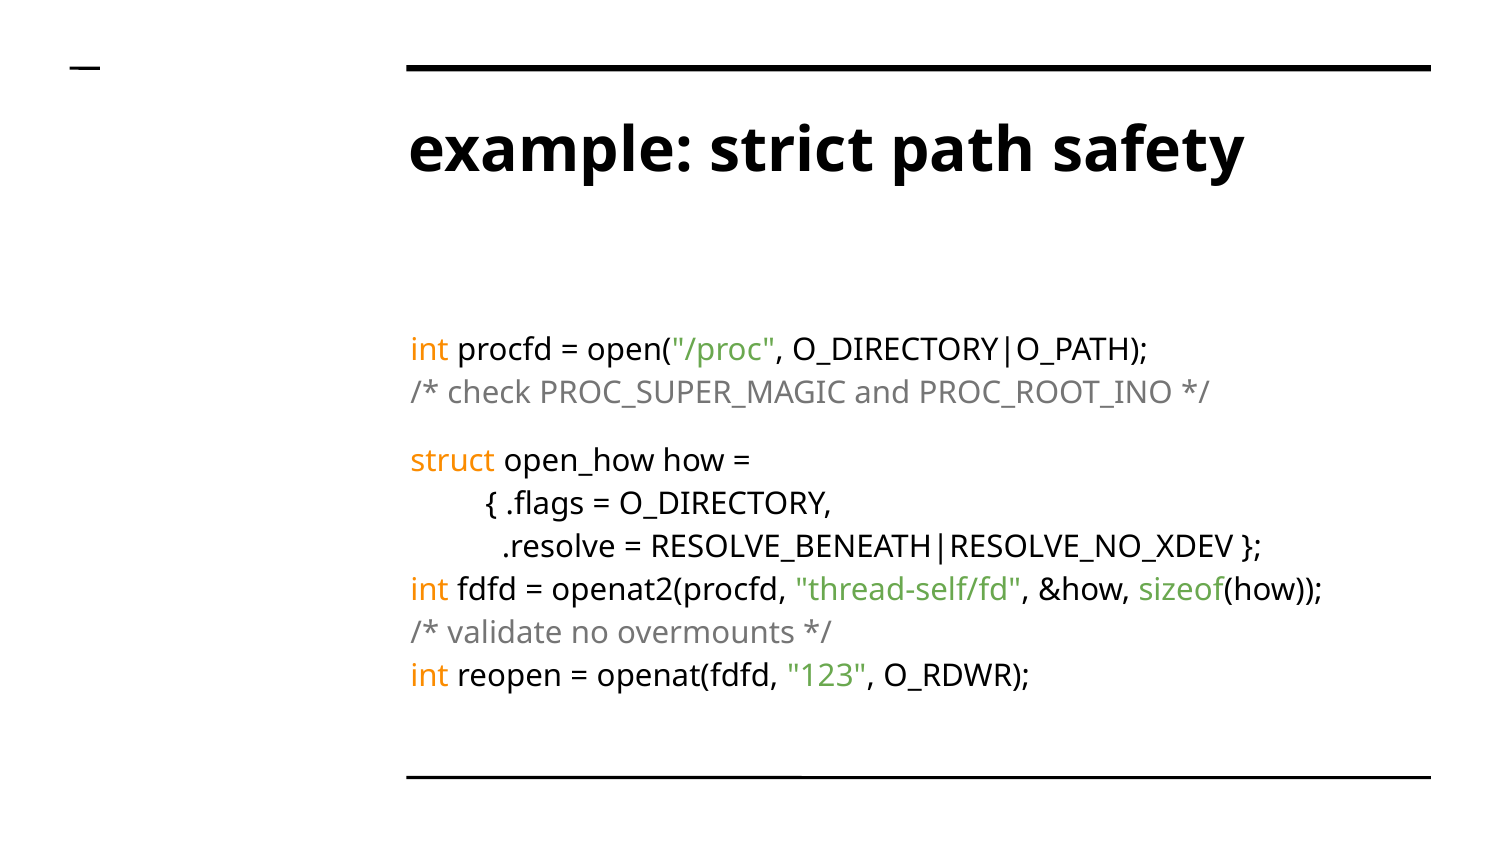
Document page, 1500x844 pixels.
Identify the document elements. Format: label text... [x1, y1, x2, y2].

list int procfd = open("/proc", O_DIRECTORY|O_PATH); /* check PROC_SUPER_MAGIC and PROC_ROOT_INO */ struct open_how how = { .flags = O_DIRECTORY, .resolve = RESOLVE_BENEATH|RESOLVE_NO_XDEV }; int fdfd = openat2(procfd, "thread-self/fd", &how, sizeof(how)); /* validate no overmounts */ int reopen = openat(fdfd, "123", O_RDWR); [395, 261, 1433, 755]
title example: strict path safety [393, 94, 1431, 199]
